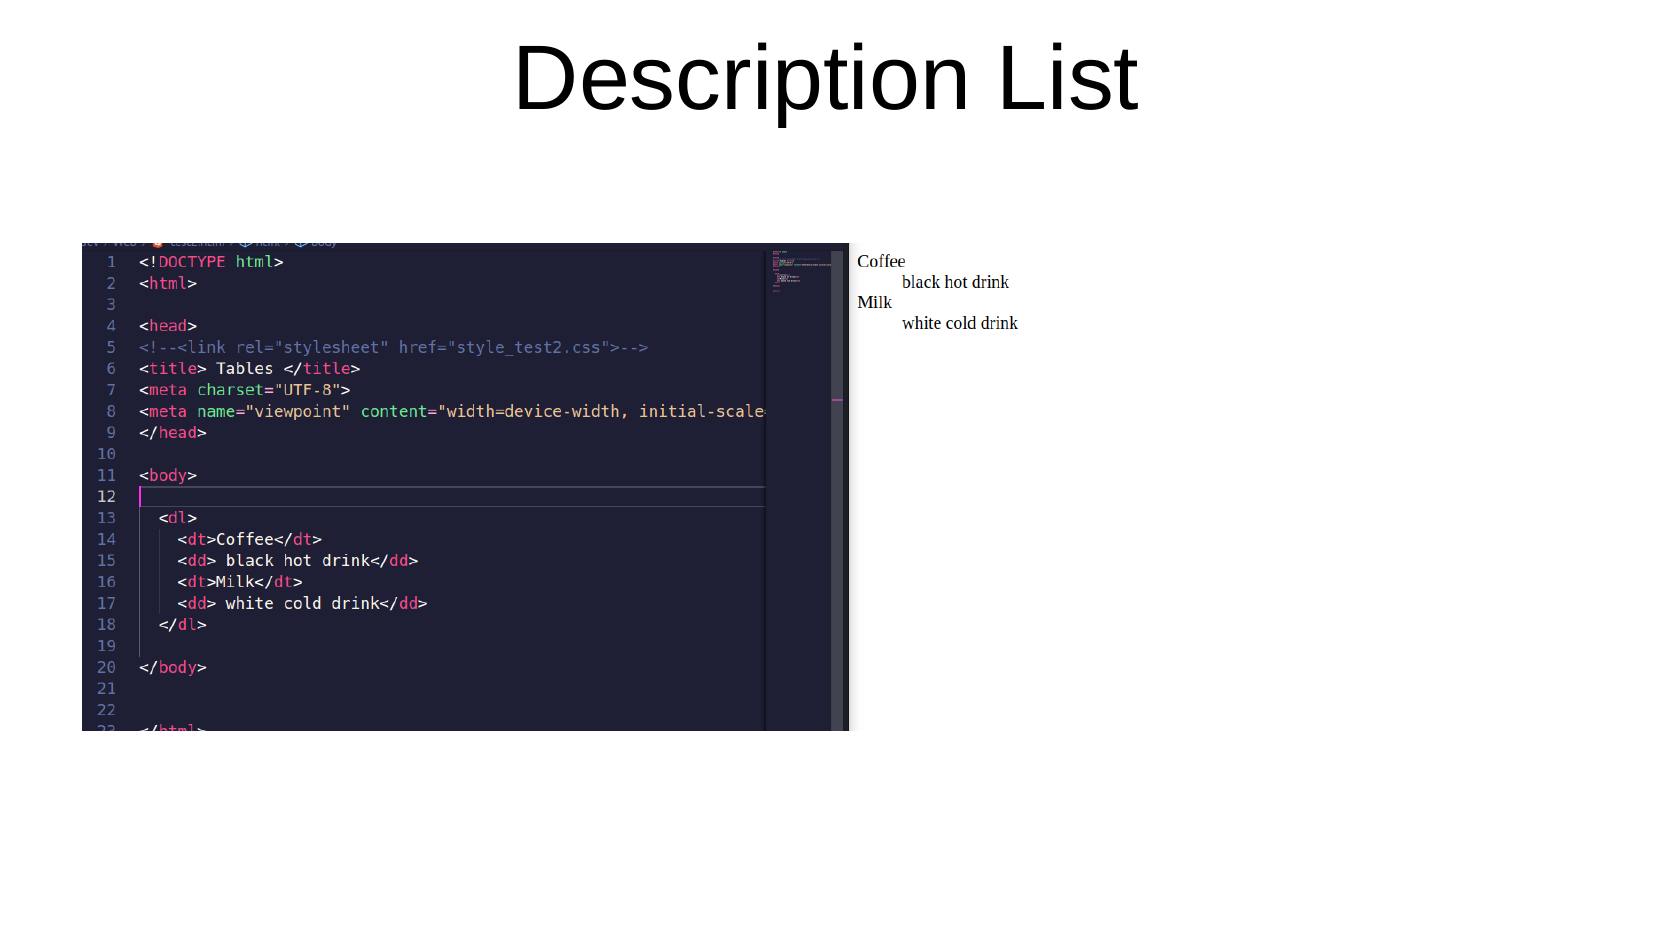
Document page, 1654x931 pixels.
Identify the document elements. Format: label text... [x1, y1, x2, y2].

picture [82, 243, 1571, 731]
title Description List [82, 26, 1571, 129]
